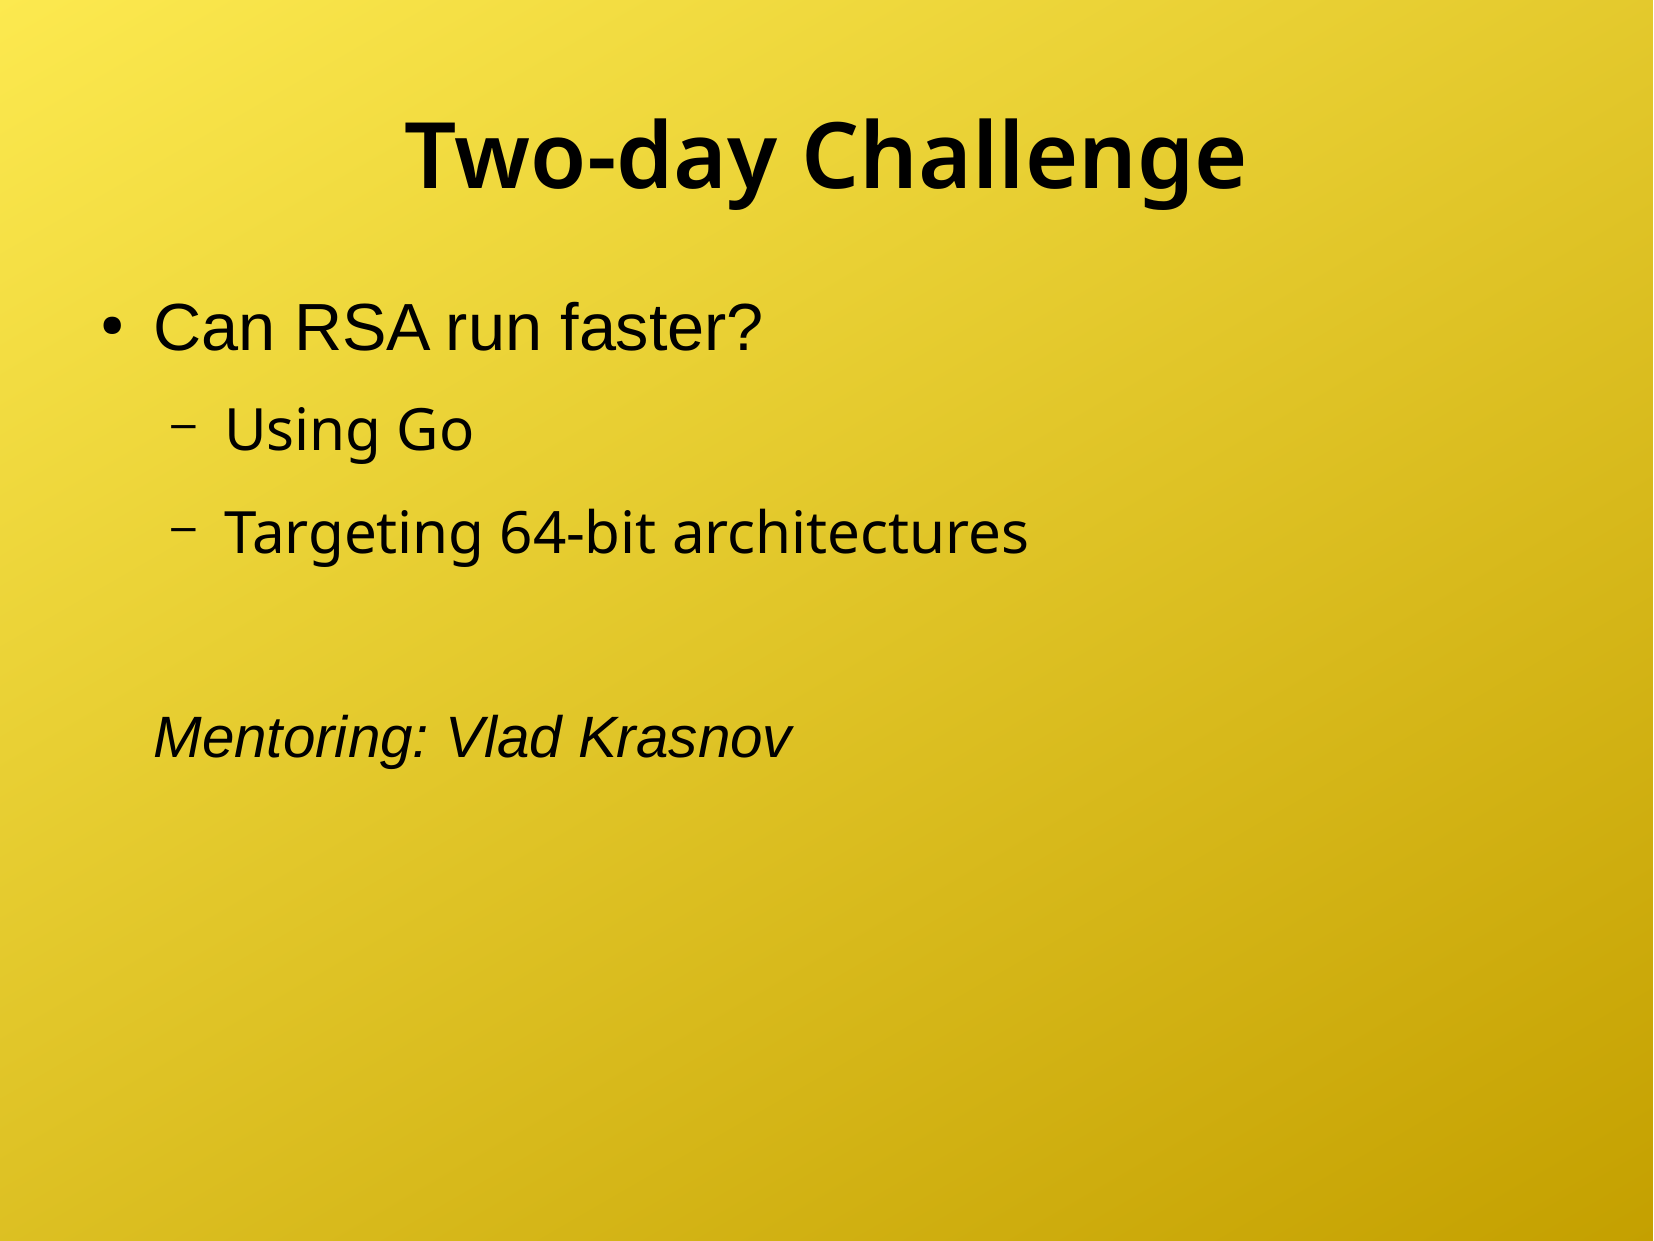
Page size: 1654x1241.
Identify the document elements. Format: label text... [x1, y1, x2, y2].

title Two-day Challenge [82, 49, 1571, 257]
list Can RSA run faster? Using Go Targeting 64-bit architectures Mentoring: Vlad Krasnov [82, 290, 1571, 1010]
